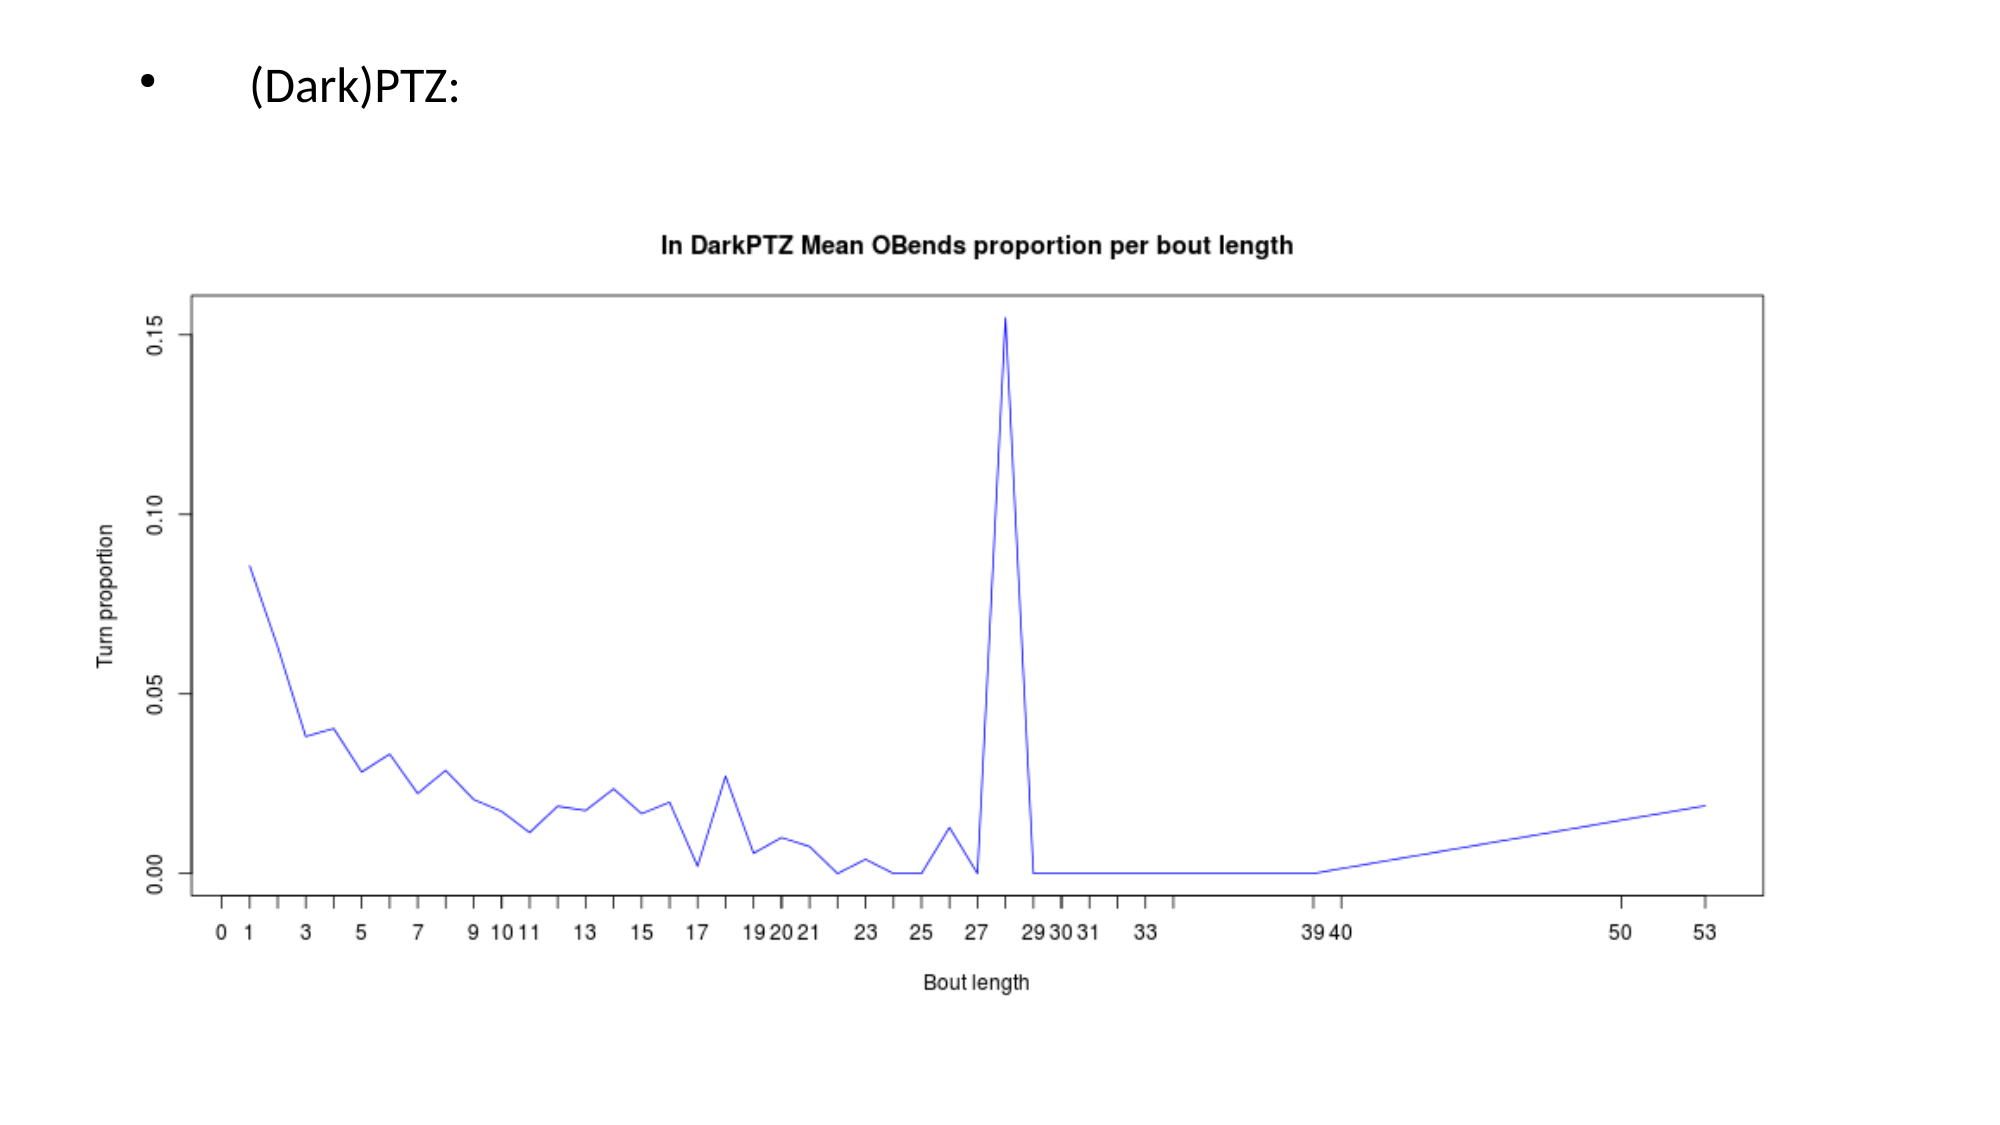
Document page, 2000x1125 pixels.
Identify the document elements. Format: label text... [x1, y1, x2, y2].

text_box (Dark)PTZ: [0, 0, 2000, 946]
picture [90, 194, 1816, 1023]
